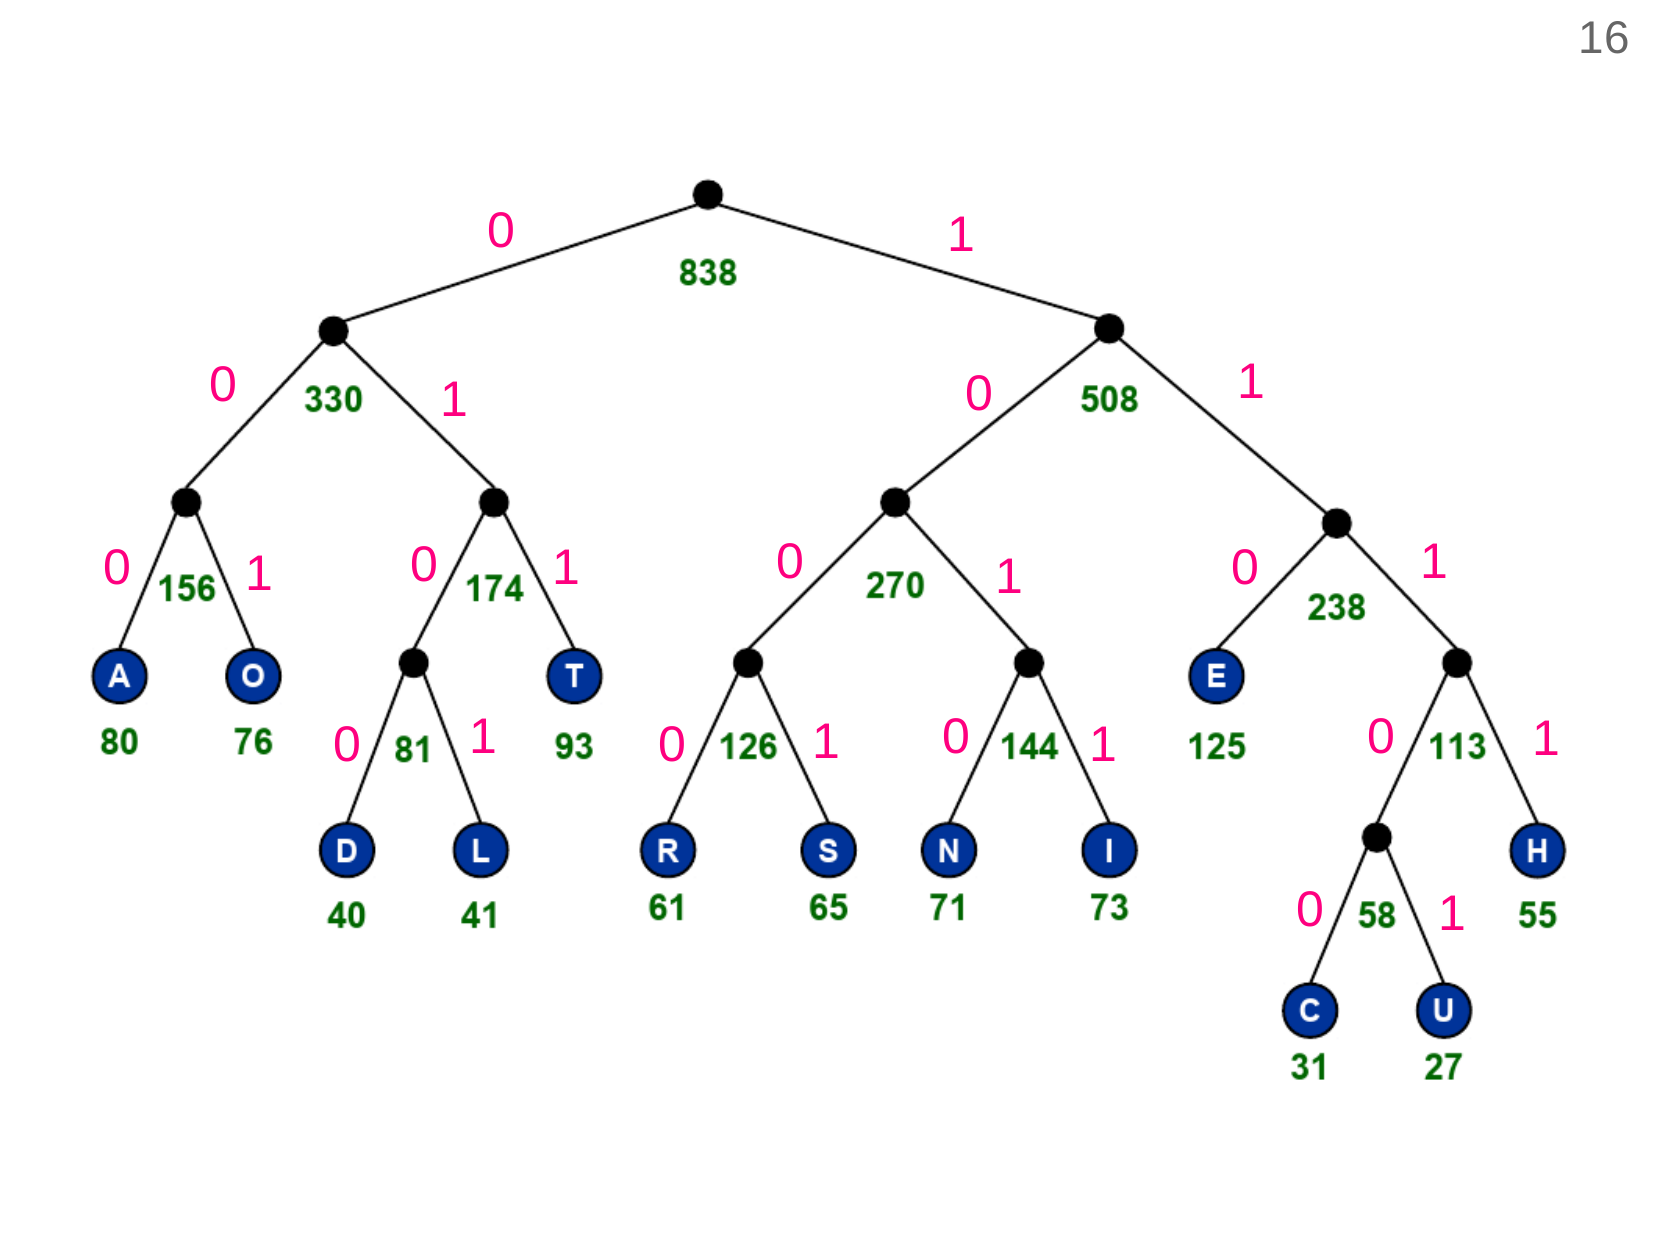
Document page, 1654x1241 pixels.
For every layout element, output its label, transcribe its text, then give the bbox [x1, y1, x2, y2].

text_box 0 [319, 708, 442, 780]
text_box 0 [927, 700, 1050, 772]
text_box 1 [1517, 702, 1571, 774]
text_box 1 [1075, 708, 1128, 780]
text_box 0 [1352, 700, 1475, 772]
text_box 1 [980, 541, 1034, 612]
text_box 1 [537, 531, 591, 603]
text_box 1 [425, 363, 479, 435]
text_box 0 [395, 529, 519, 600]
text_box 0 [1216, 531, 1339, 603]
text_box 1 [797, 706, 851, 777]
text_box 1 [454, 700, 508, 772]
text_box 0 [194, 348, 318, 419]
text_box 1 [1222, 346, 1276, 417]
text_box 1 [1423, 877, 1477, 949]
picture [88, 173, 1576, 1083]
text_box 0 [643, 708, 767, 780]
text_box 0 [88, 531, 212, 603]
text_box 0 [761, 525, 885, 597]
text_box 1 [1405, 525, 1459, 597]
text_box 0 [950, 357, 1074, 429]
text_box 1 [230, 537, 284, 608]
text_box 1 [933, 198, 986, 270]
text_box 0 [1281, 874, 1404, 945]
text_box 0 [472, 194, 595, 266]
